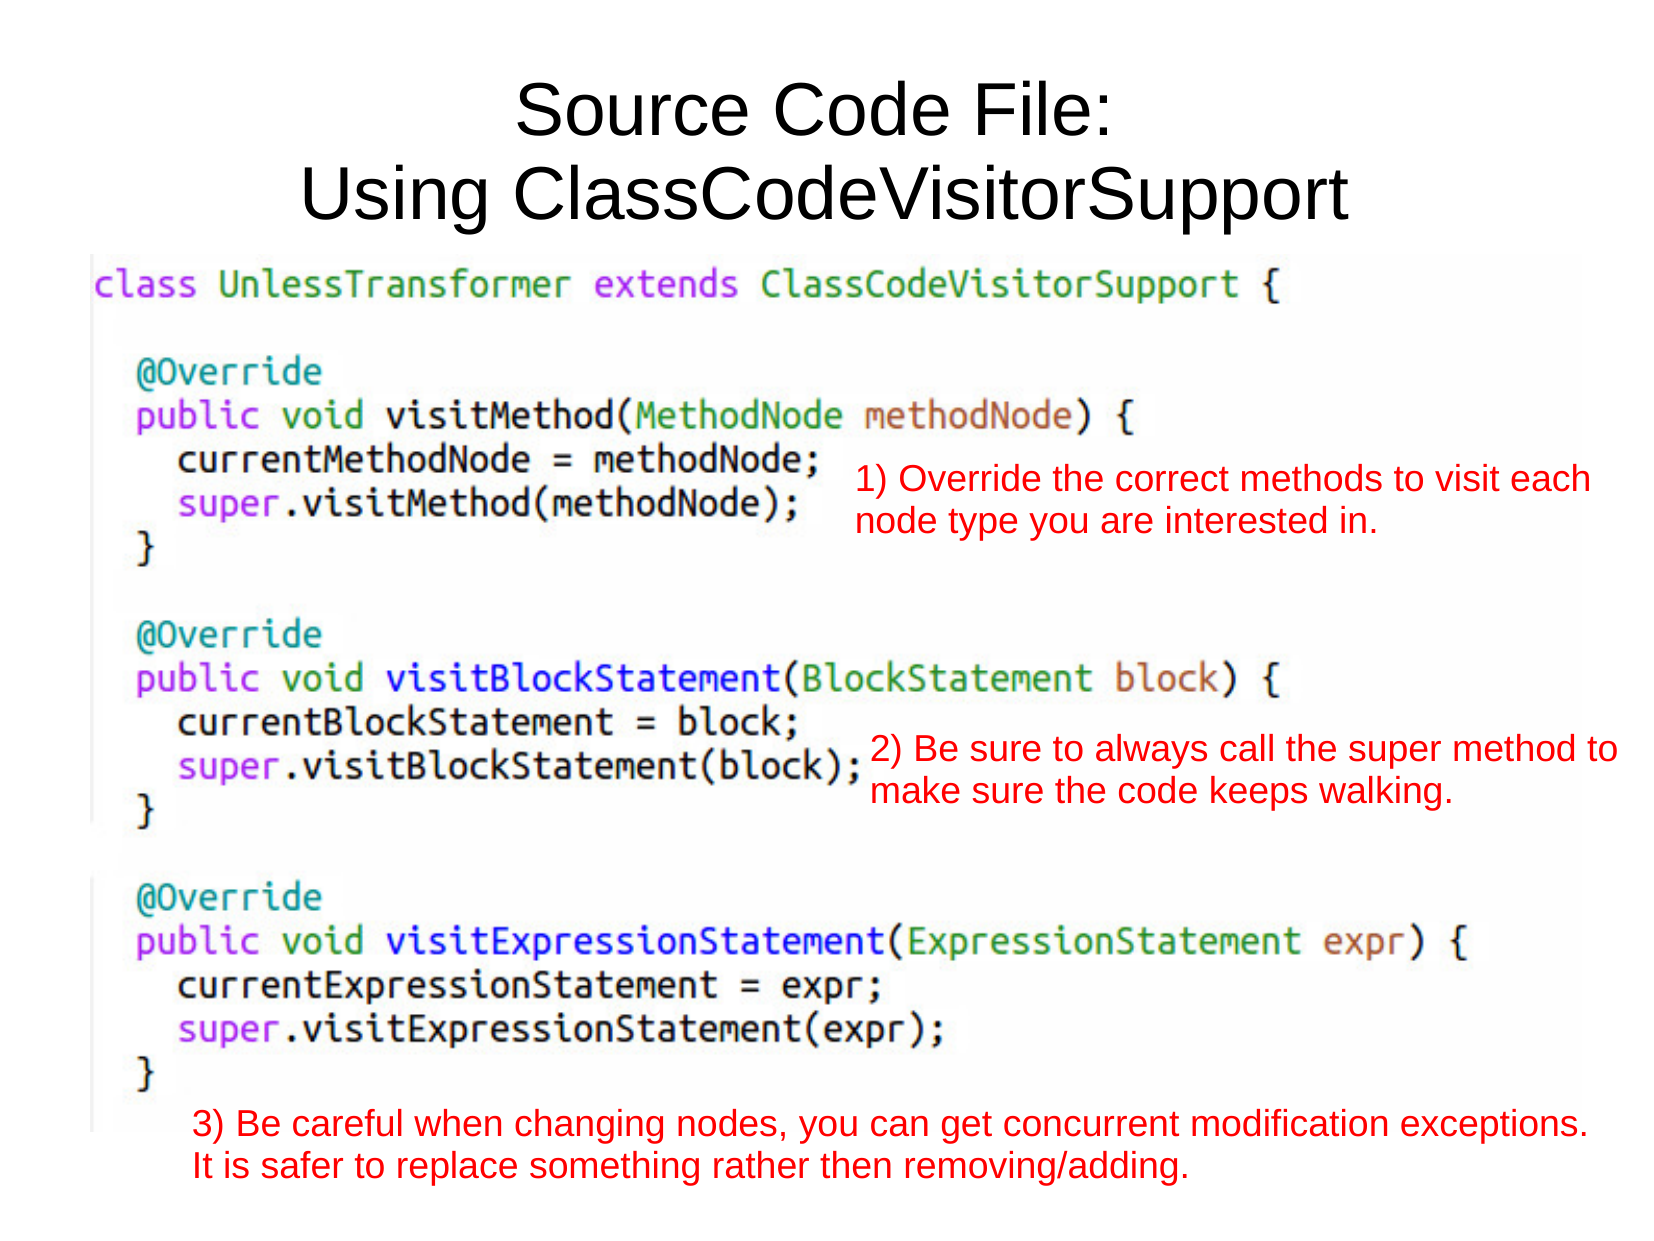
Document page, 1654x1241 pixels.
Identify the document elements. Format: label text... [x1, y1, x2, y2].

text_box 3) Be careful when changing nodes, you can get concurrent modification exceptions. It is safer to replace something rather then removing/adding. [177, 1095, 1636, 1201]
picture [90, 254, 1582, 1133]
text_box 1) Override the correct methods to visit each node type you are interested in. [840, 450, 1623, 556]
text_box Source Code File: Using ClassCodeVisitorSupport [285, 60, 1396, 243]
text_box 2) Be sure to always call the super method to make sure the code keeps walking. [855, 720, 1638, 826]
